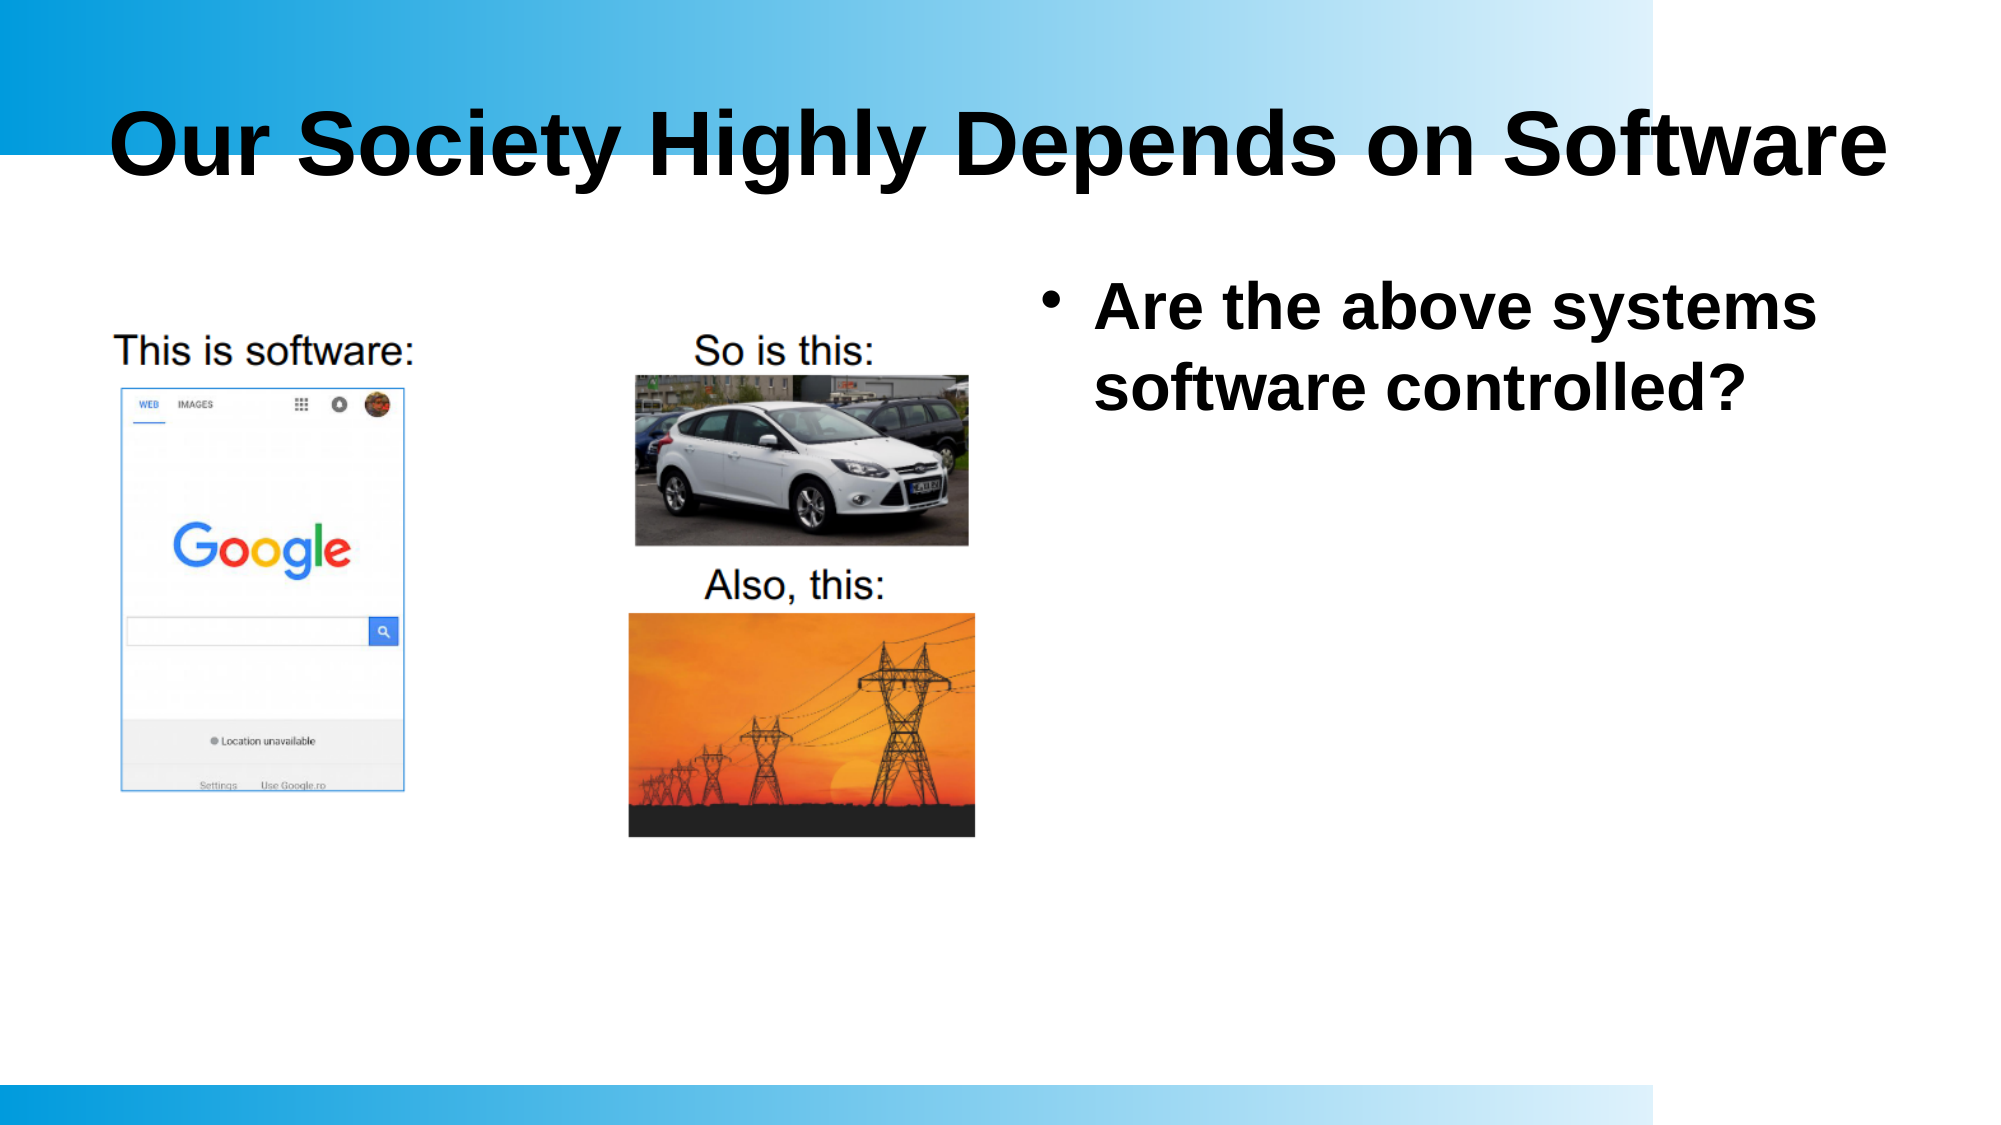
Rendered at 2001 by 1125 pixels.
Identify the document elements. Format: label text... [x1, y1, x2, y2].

title Our Society Highly Depends on Software [99, 44, 1900, 233]
list Are the above systems software controlled? [1022, 263, 1901, 916]
picture [99, 323, 979, 856]
